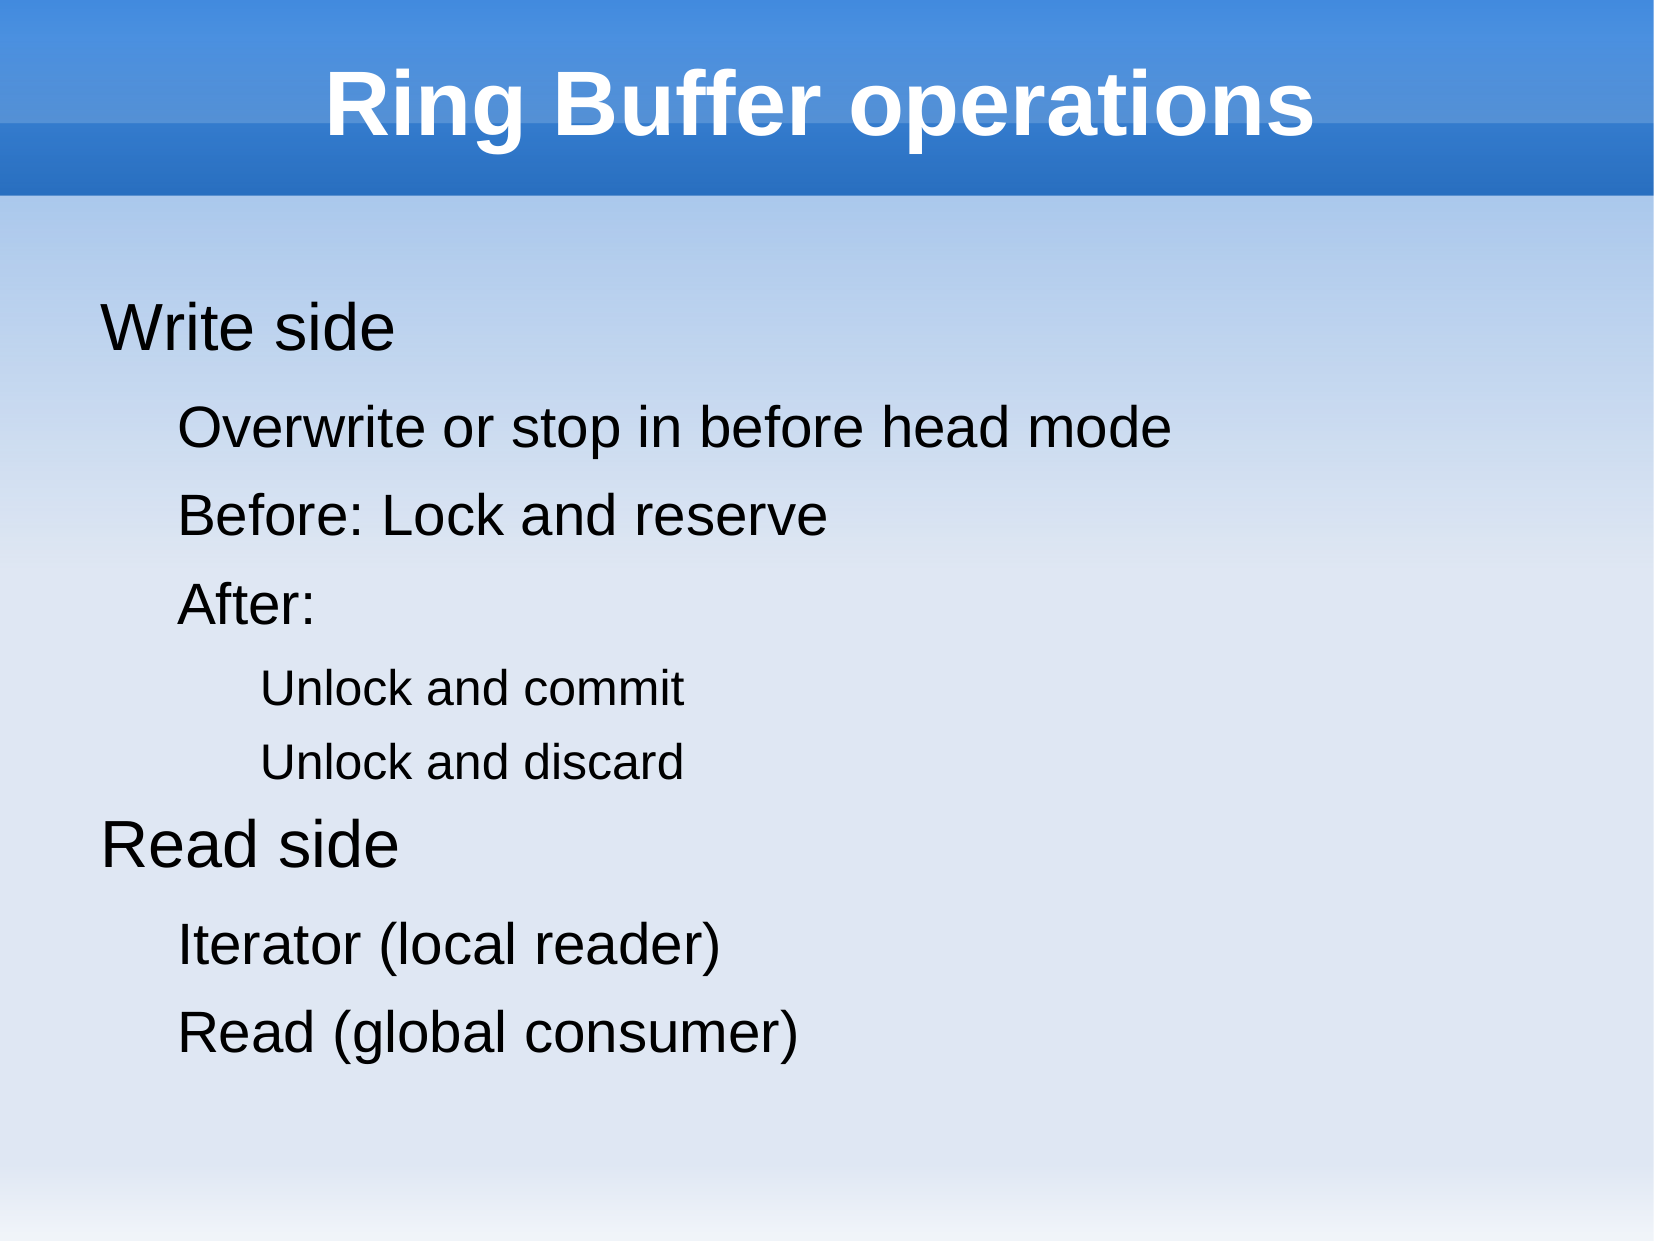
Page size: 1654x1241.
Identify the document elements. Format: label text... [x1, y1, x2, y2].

list Write side Overwrite or stop in before head mode Before: Lock and reserve After: Unlock and commit Unlock and discard Read side Iterator (local reader) Read (global consumer) [82, 290, 1571, 1094]
title Ring Buffer operations [76, 7, 1565, 200]
picture [0, 0, 1654, 1241]
